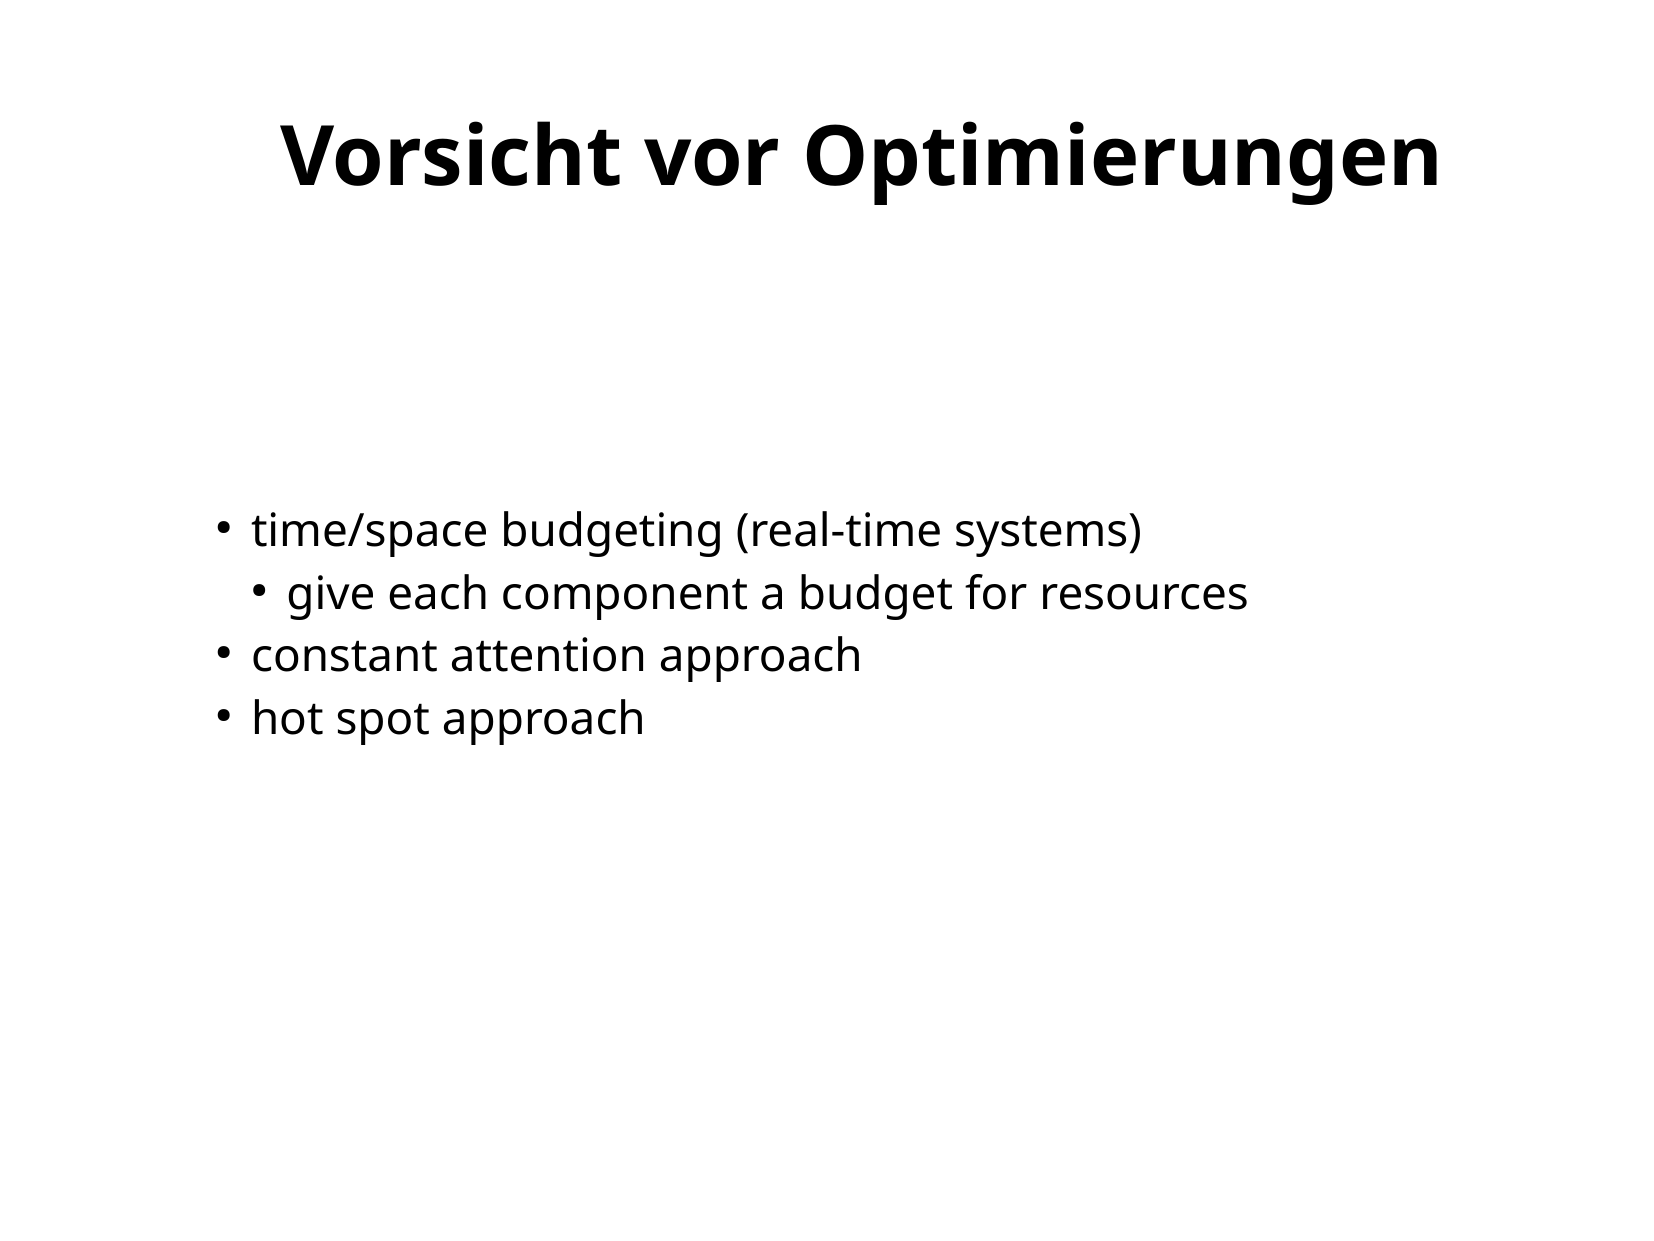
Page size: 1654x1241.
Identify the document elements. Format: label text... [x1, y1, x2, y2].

text_box time/space budgeting (real-time systems) give each component a budget for resources constant attention approach hot spot approach [200, 490, 1530, 736]
title Vorsicht vor Optimierungen [82, 49, 1571, 257]
